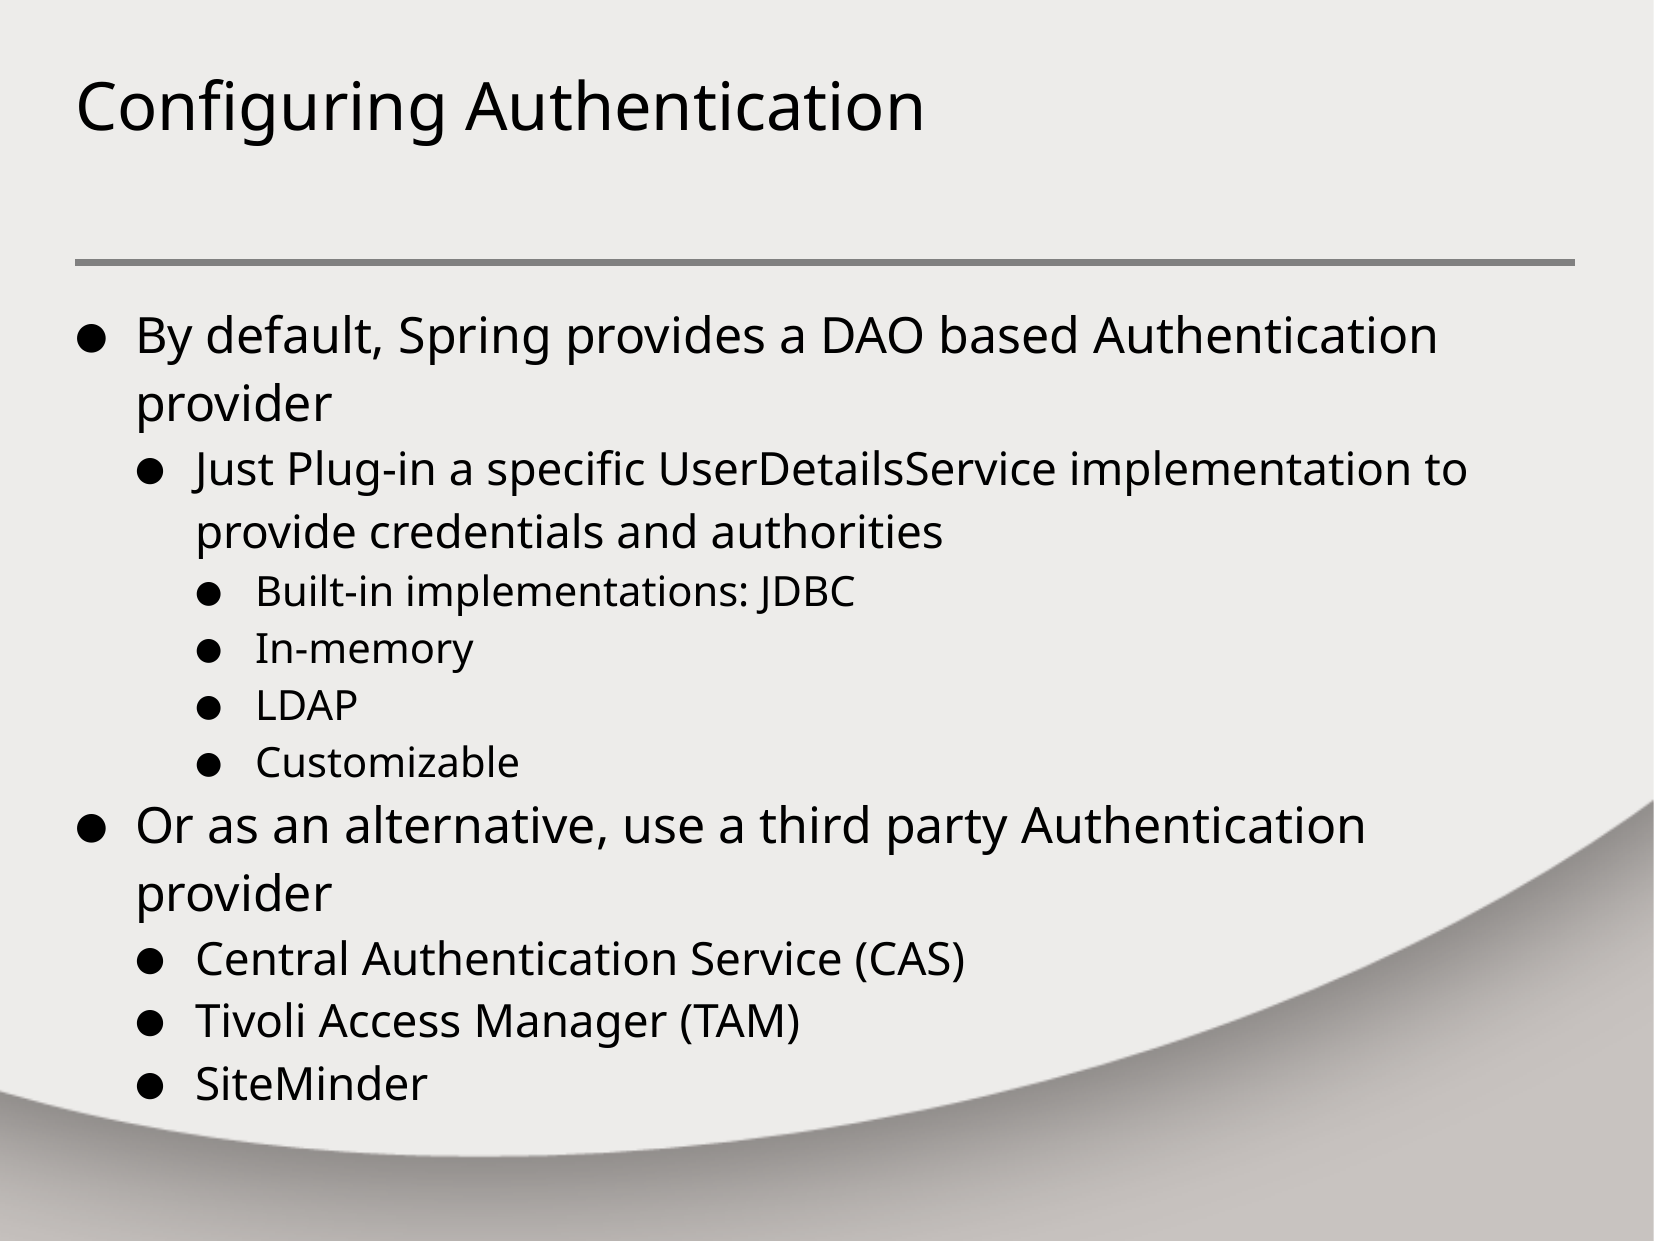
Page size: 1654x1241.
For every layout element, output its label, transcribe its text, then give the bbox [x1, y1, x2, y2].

picture [0, 0, 1654, 1241]
list By default, Spring provides a DAO based Authentication provider Just Plug-in a specific UserDetailsService implementation to provide credentials and authorities Built-in implementations: JDBC In-memory LDAP Customizable Or as an alternative, use a third party Authentication provider Central Authentication Service (CAS) Tivoli Access Manager (TAM) SiteMinder [75, 300, 1576, 1163]
title Configuring Authentication [75, 75, 1576, 226]
